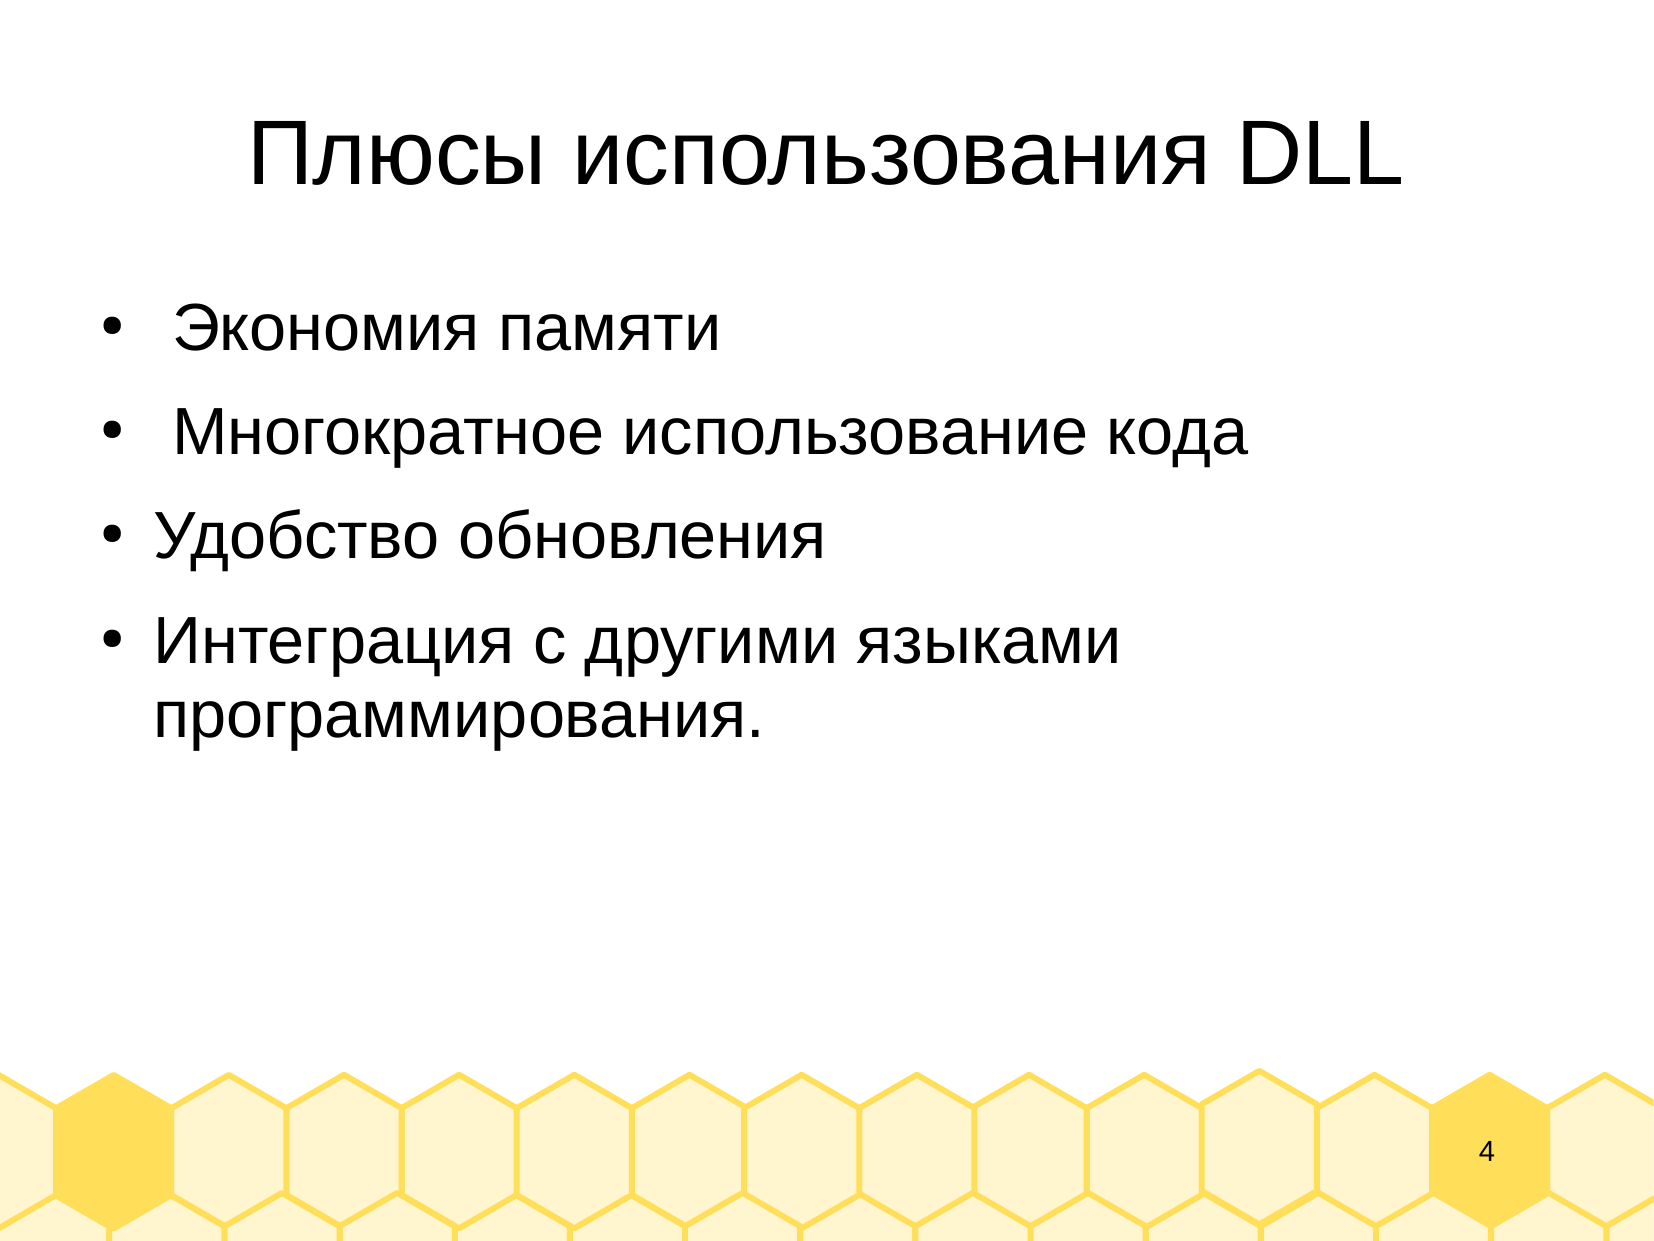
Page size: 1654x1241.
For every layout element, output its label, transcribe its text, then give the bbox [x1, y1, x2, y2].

title Плюсы использования DLL [82, 49, 1571, 257]
list Экономия памяти Многократное использование кода Удобство обновления Интеграция с другими языками программирования. [82, 290, 1571, 1010]
